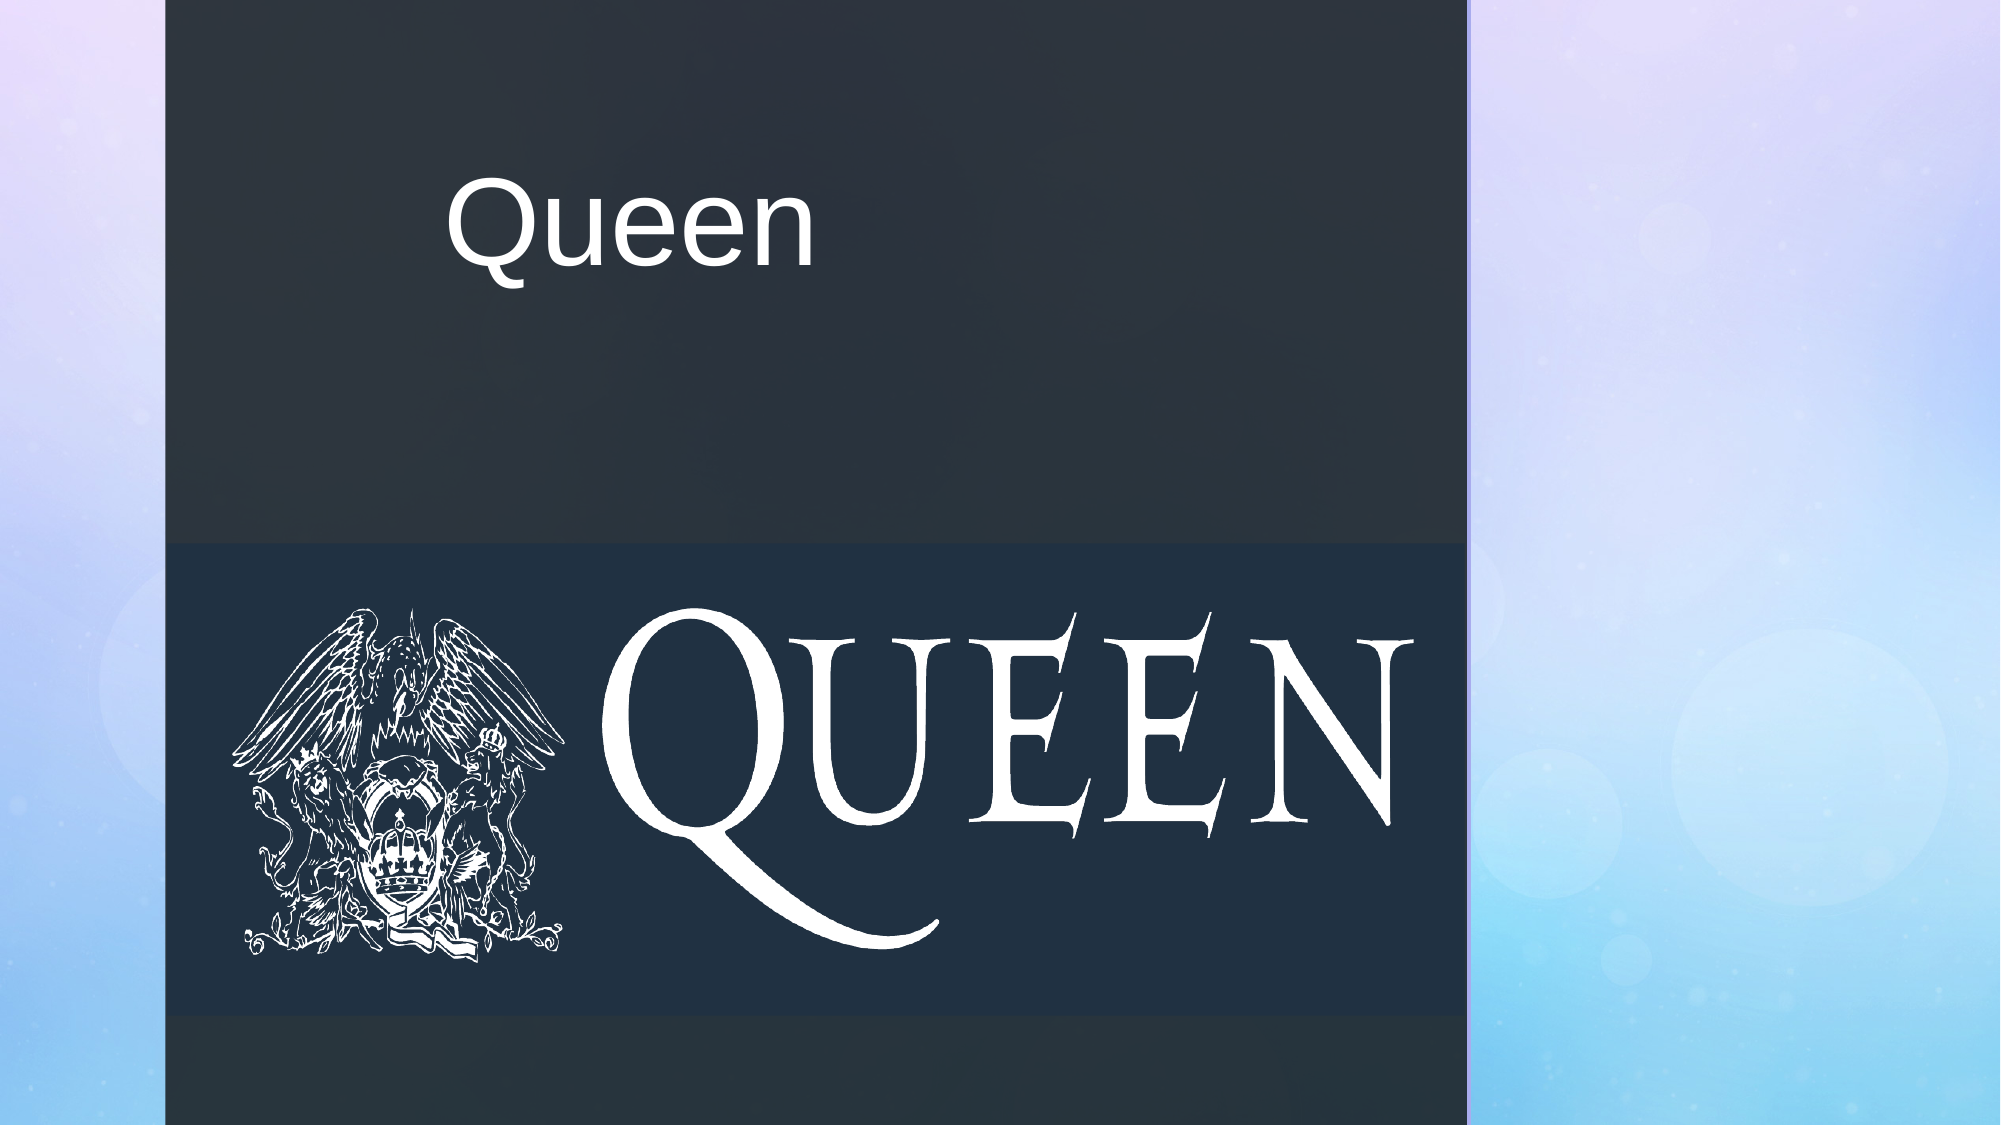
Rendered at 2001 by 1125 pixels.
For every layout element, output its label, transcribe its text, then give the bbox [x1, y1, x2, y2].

title Queen [428, 150, 1334, 523]
picture [232, 608, 1414, 963]
picture [0, 0, 165, 1125]
picture [1471, 0, 2001, 1125]
text_box [167, 543, 1465, 1016]
